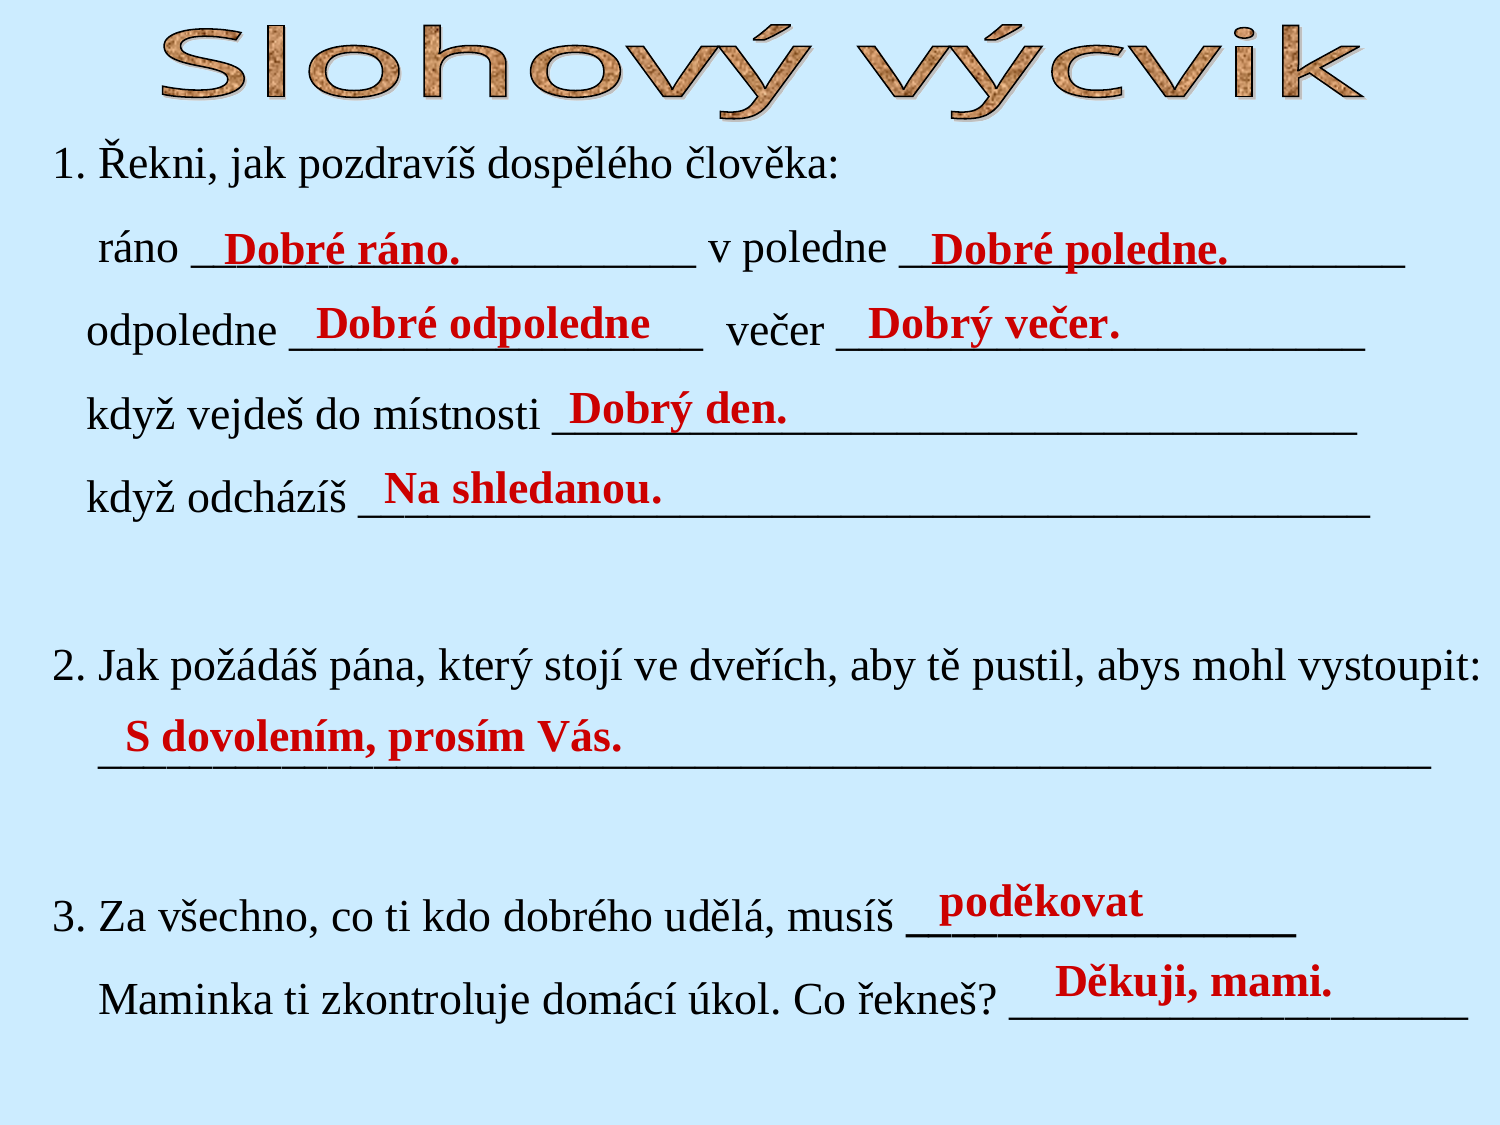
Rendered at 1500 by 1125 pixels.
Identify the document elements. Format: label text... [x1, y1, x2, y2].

text_box Slohový výcvik [857, 46, 1043, 119]
text_box Slohový výcvik [424, 25, 506, 97]
text_box Slohový výcvik [162, 28, 245, 98]
text_box Slohový výcvik [530, 45, 621, 98]
text_box Slohový výcvik [626, 46, 811, 119]
text_box Slohový výcvik [985, 24, 1022, 40]
text_box Dobré ráno. Dobré poledne. Dobré odpoledne Dobrý večer. Dobrý den. Na shledanou. [209, 210, 1246, 521]
text_box S dovolením, prosím Vás. [110, 698, 638, 769]
text_box Slohový výcvik [1236, 46, 1253, 97]
text_box Slohový výcvik [753, 24, 791, 40]
text_box 1. Řekni, jak pozdravíš dospělého člověka: ráno ______________________ v poledne ______________________ odpoledne __________________ večer _______________________ když vejdeš do místnosti ___________________________________ když odcházíš ____________________________________________ 2. Jak požádáš pána, který stojí ve dveřích, aby tě pustil, abys mohl vystoupit: __________________________________________________________ 3. Za všechno, co ti kdo dobrého udělá, musíš _________________ Maminka ti zkontroluje domácí úkol. Co řekneš? ____________________ [37, 125, 1500, 1116]
text_box Slohový výcvik [1128, 46, 1221, 97]
text_box poděkovat Děkuji, mami. [925, 862, 1349, 1013]
text_box Slohový výcvik [1051, 45, 1123, 98]
text_box Slohový výcvik [267, 25, 284, 97]
text_box Slohový výcvik [309, 45, 399, 98]
text_box Slohový výcvik [1282, 25, 1363, 97]
